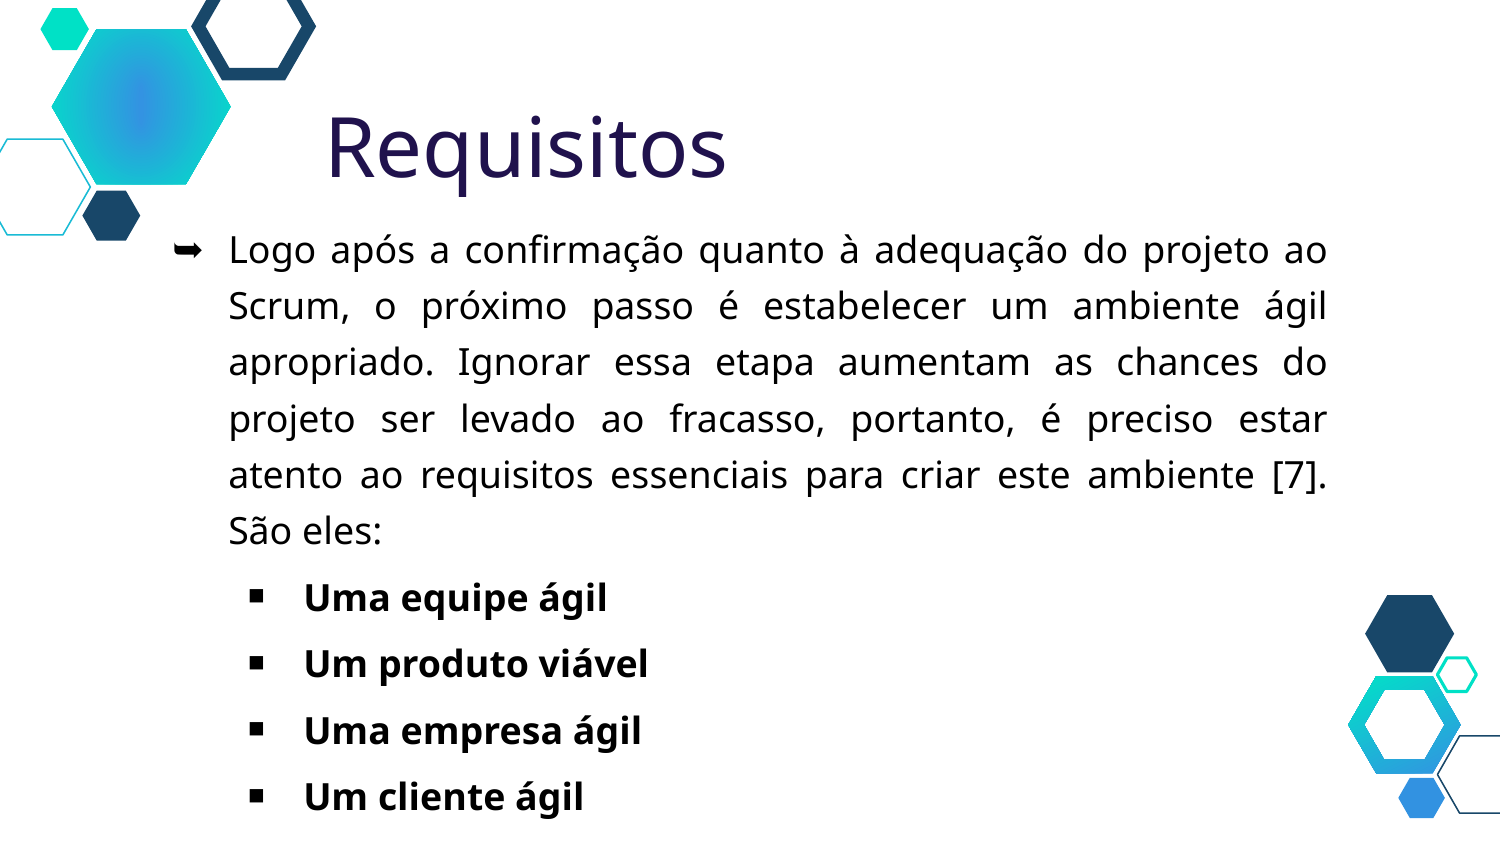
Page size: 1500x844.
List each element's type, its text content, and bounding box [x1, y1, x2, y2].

title Requisitos [309, 103, 1121, 199]
list Logo após a confirmação quanto à adequação do projeto ao Scrum, o próximo passo é estabelecer um ambiente ágil apropriado. Ignorar essa etapa aumentam as chances do projeto ser levado ao fracasso, portanto, é preciso estar atento ao requisitos essenciais para criar este ambiente [7]. São eles: Uma equipe ágil Um produto viável Uma empresa ágil Um cliente ágil [138, 199, 1344, 832]
